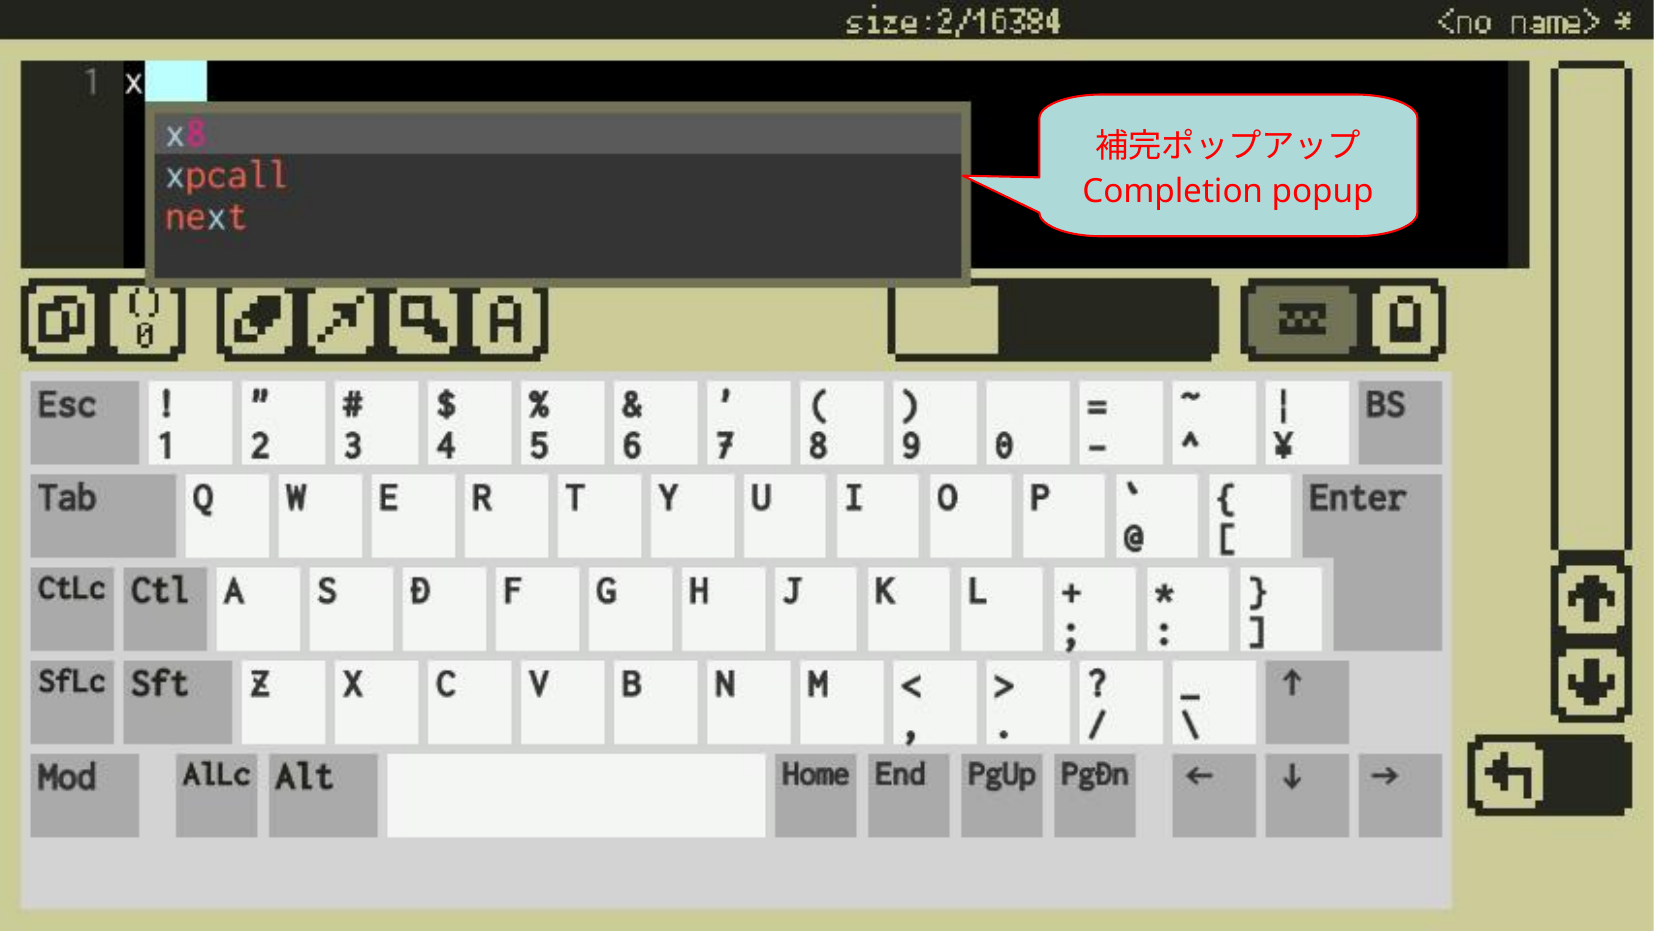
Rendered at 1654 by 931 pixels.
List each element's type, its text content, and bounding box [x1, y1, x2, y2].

text_box 補完ポップアップ Completion popup [962, 94, 1418, 237]
picture [0, 0, 1654, 931]
